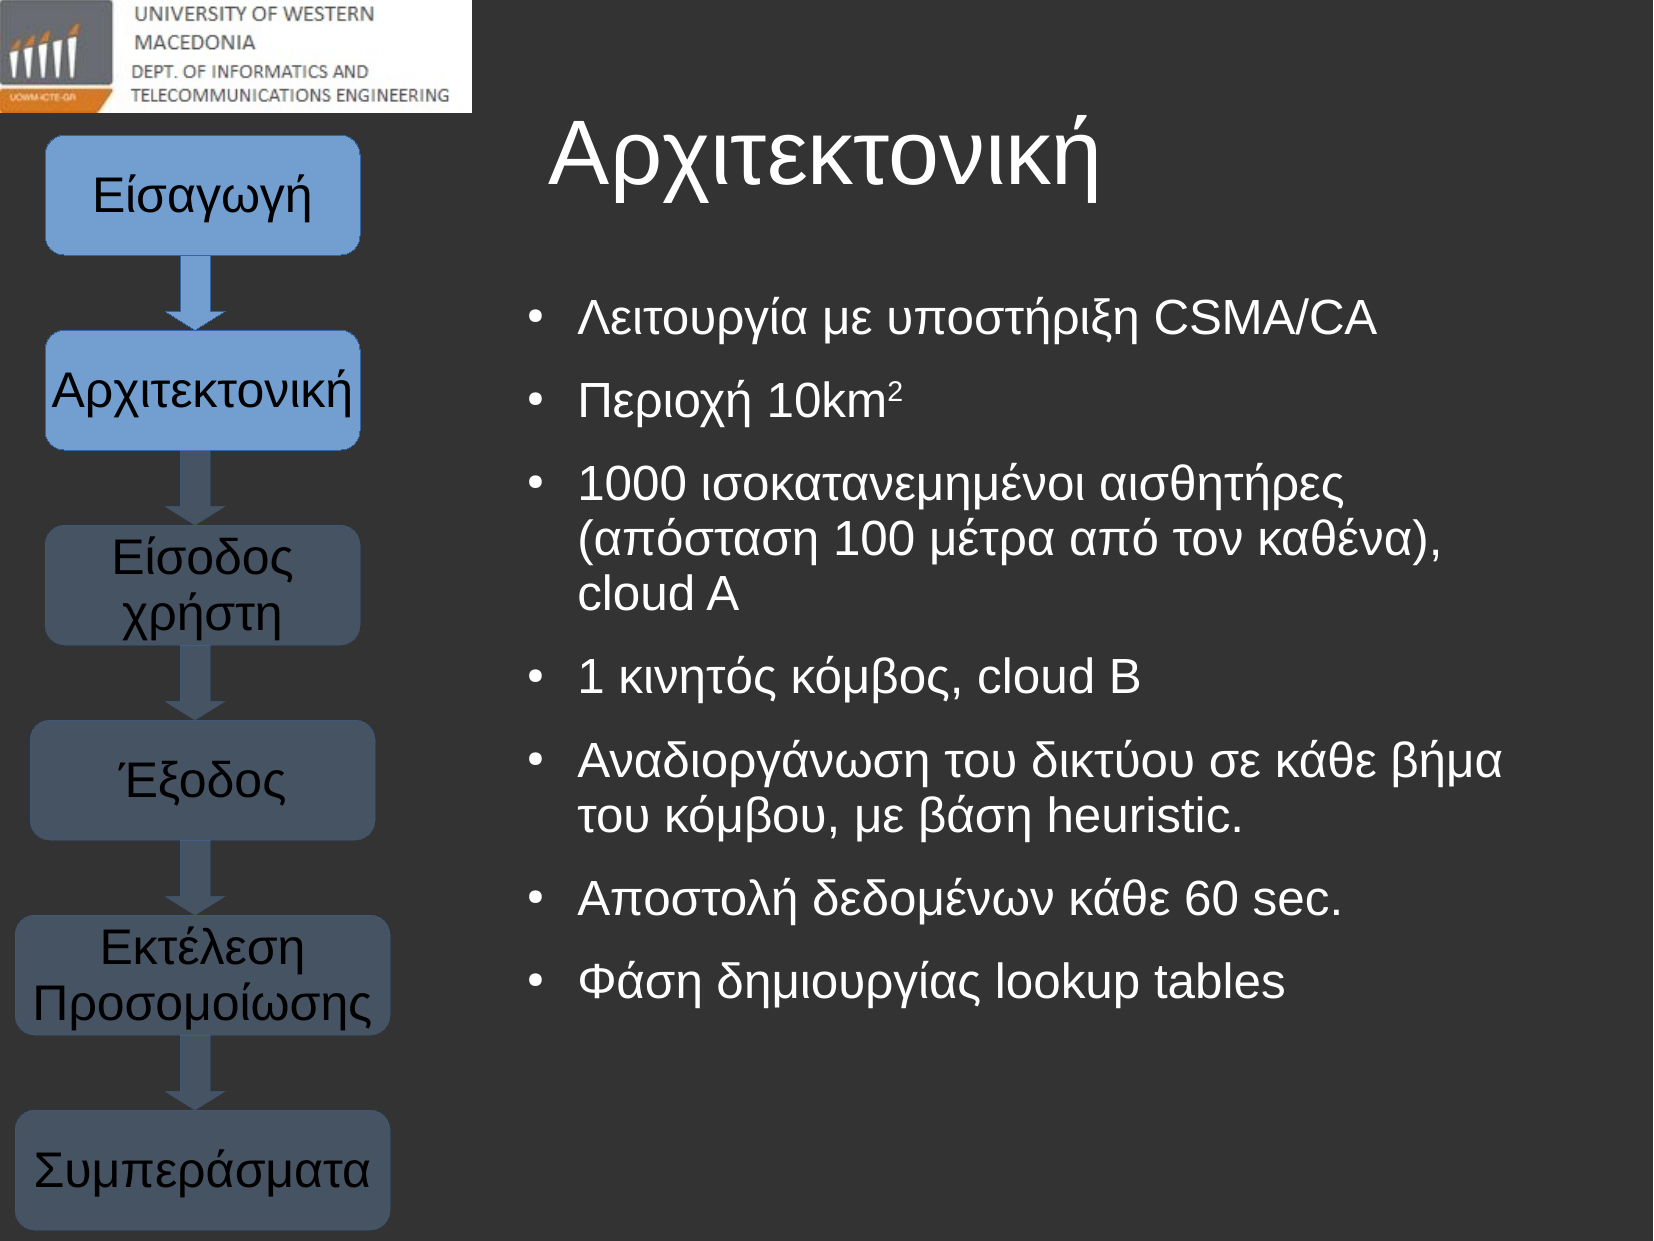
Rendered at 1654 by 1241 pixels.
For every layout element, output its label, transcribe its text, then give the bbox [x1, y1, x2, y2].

text_box [165, 450, 226, 526]
text_box Συμπεράσματα [15, 1110, 391, 1231]
text_box [165, 1035, 226, 1111]
picture [0, 0, 472, 113]
list Λειτουργία με υποστήριξη CSMA/CA Περιοχή 10km2 1000 ισοκατανεμημένοι αισθητήρες (απόσταση 100 μέτρα από τον καθένα), cloud A 1 κινητός κόμβος, cloud B Αναδιοργάνωση του δικτύου σε κάθε βήμα του κόμβου, με βάση heuristic. Αποστολή δεδομένων κάθε 60 sec. Φάση δημιουργίας lookup tables [510, 290, 1571, 1010]
text_box Αρχιτεκτονική [45, 330, 361, 451]
text_box Είσοδος χρήστη [45, 525, 361, 646]
title Αρχιτεκτονική [82, 49, 1571, 257]
text_box [165, 255, 226, 331]
text_box [165, 840, 226, 916]
text_box Έξοδος [30, 720, 376, 841]
text_box [165, 645, 226, 721]
text_box Εκτέλεση Προσομοίωσης [15, 915, 391, 1036]
text_box Είσαγωγή [45, 135, 361, 256]
